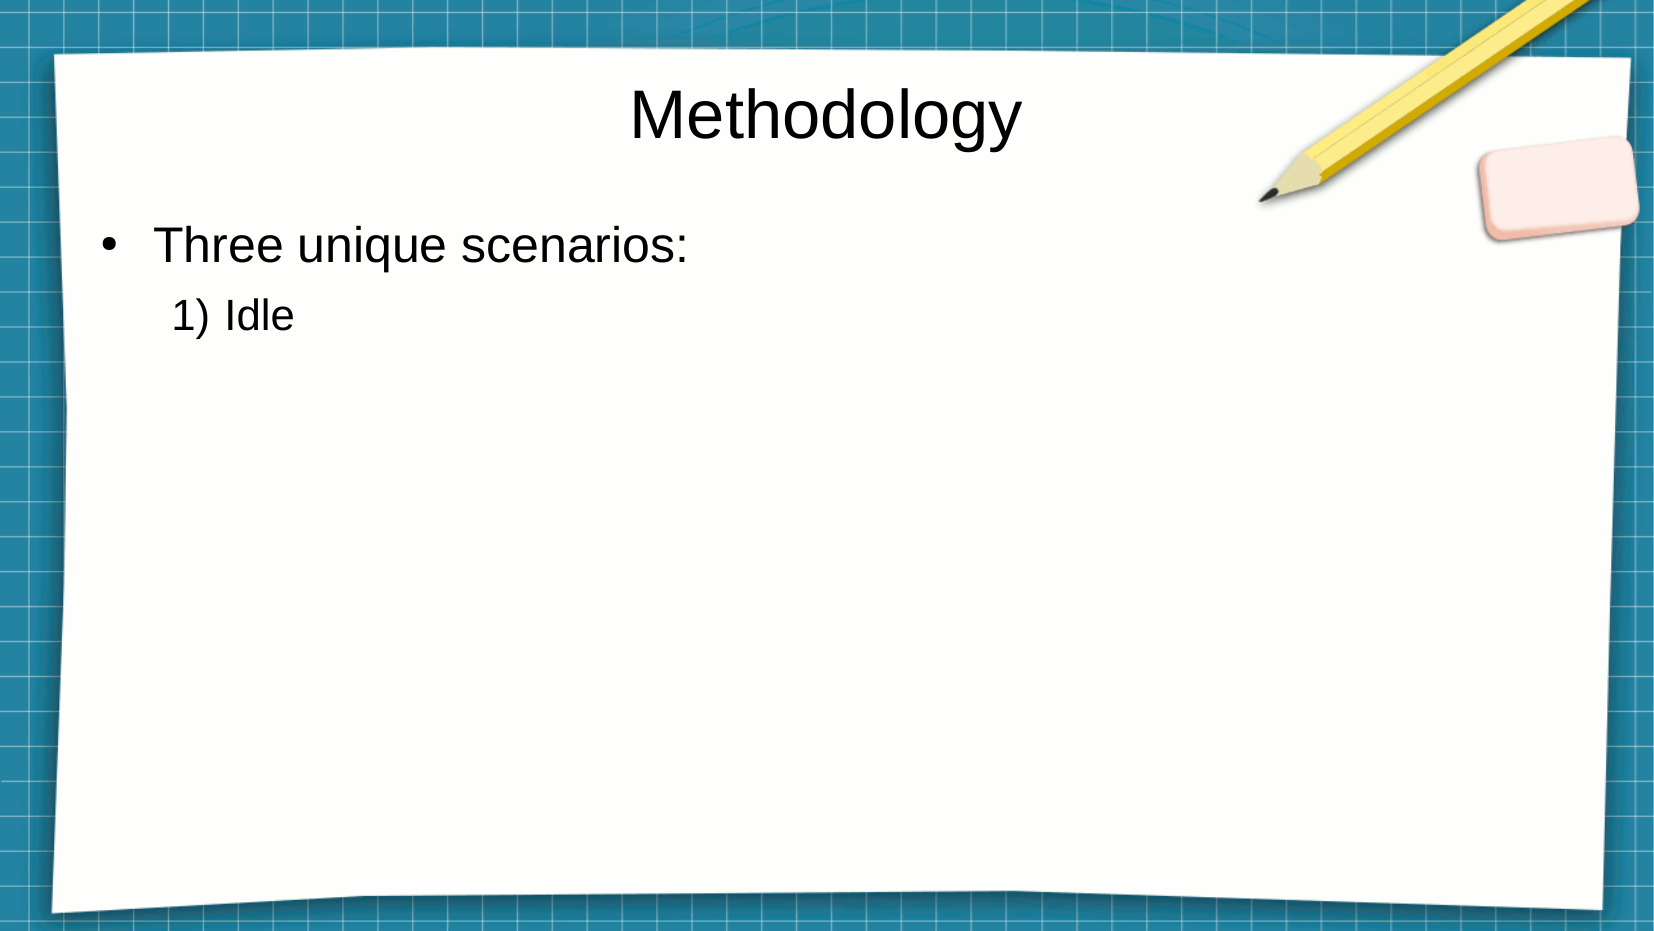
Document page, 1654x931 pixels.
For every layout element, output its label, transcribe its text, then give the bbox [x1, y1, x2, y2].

picture [0, 0, 1654, 931]
list Three unique scenarios: Idle [82, 217, 1571, 758]
title Methodology [82, 37, 1571, 193]
